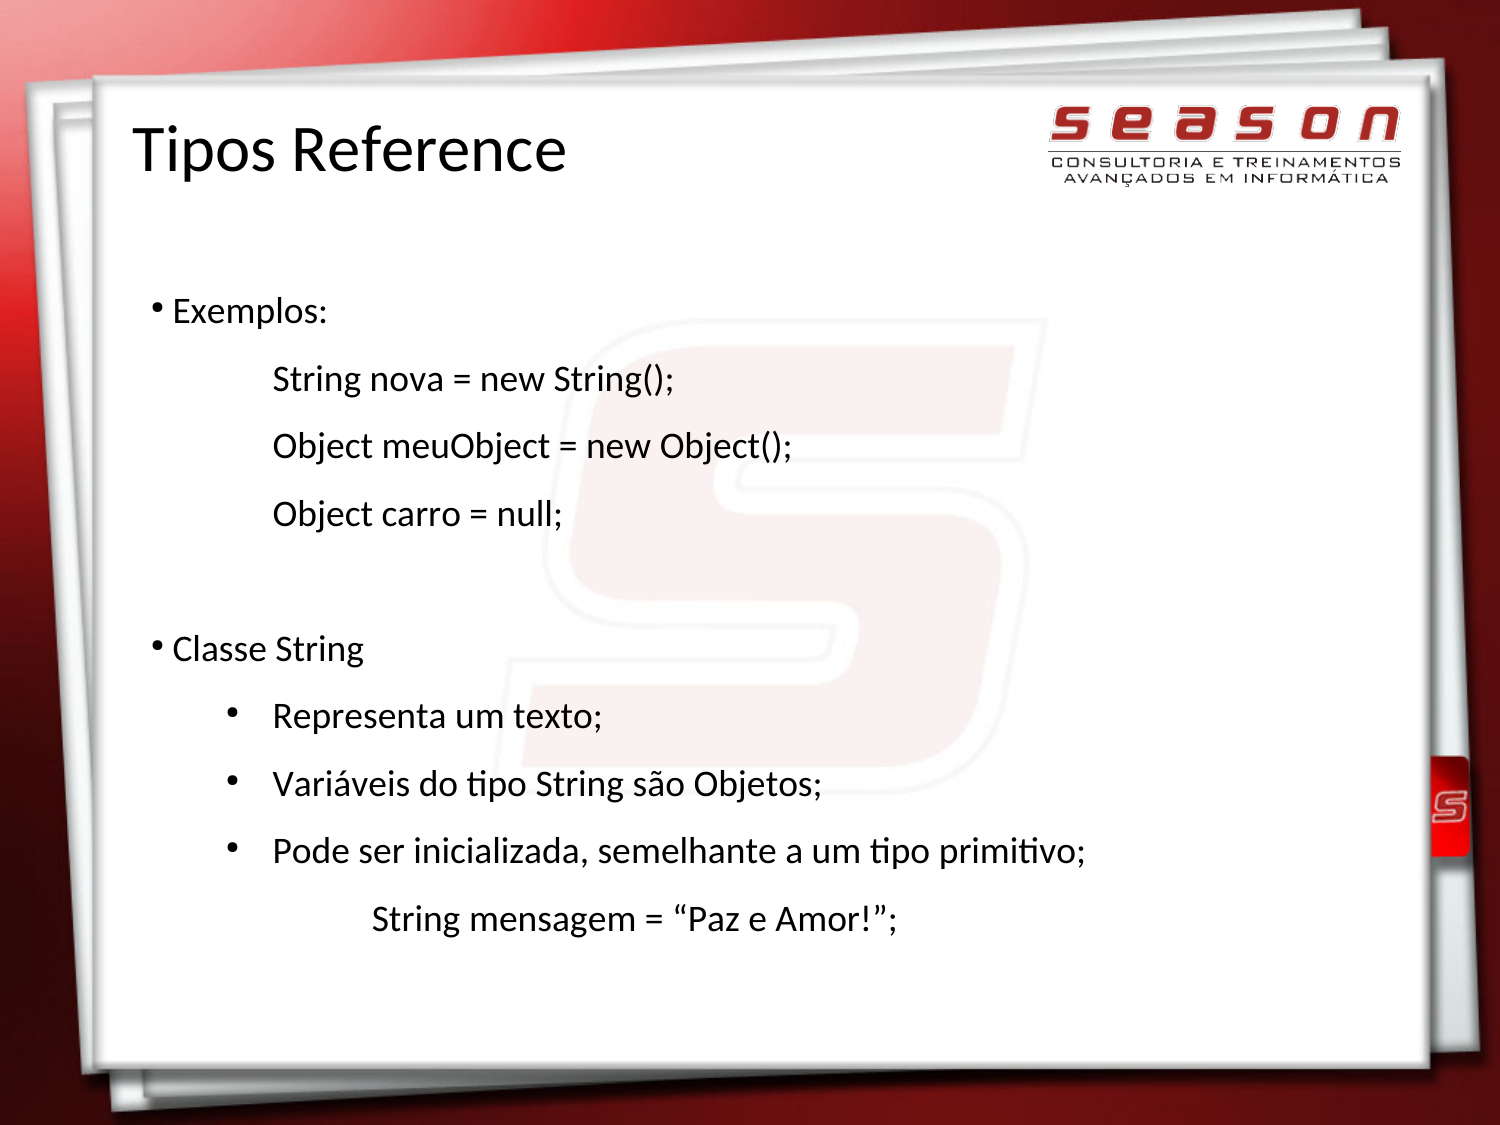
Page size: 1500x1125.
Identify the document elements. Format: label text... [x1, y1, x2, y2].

text_box Exemplos: String nova = new String(); Object meuObject = new Object(); Object carro = null; Classe String Representa um texto; Variáveis do tipo String são Objetos; Pode ser inicializada, semelhante a um tipo primitivo; String mensagem = “Paz e Amor!”; [136, 256, 1382, 989]
title Tipos Reference [118, 33, 1394, 257]
picture [0, 0, 1500, 1125]
